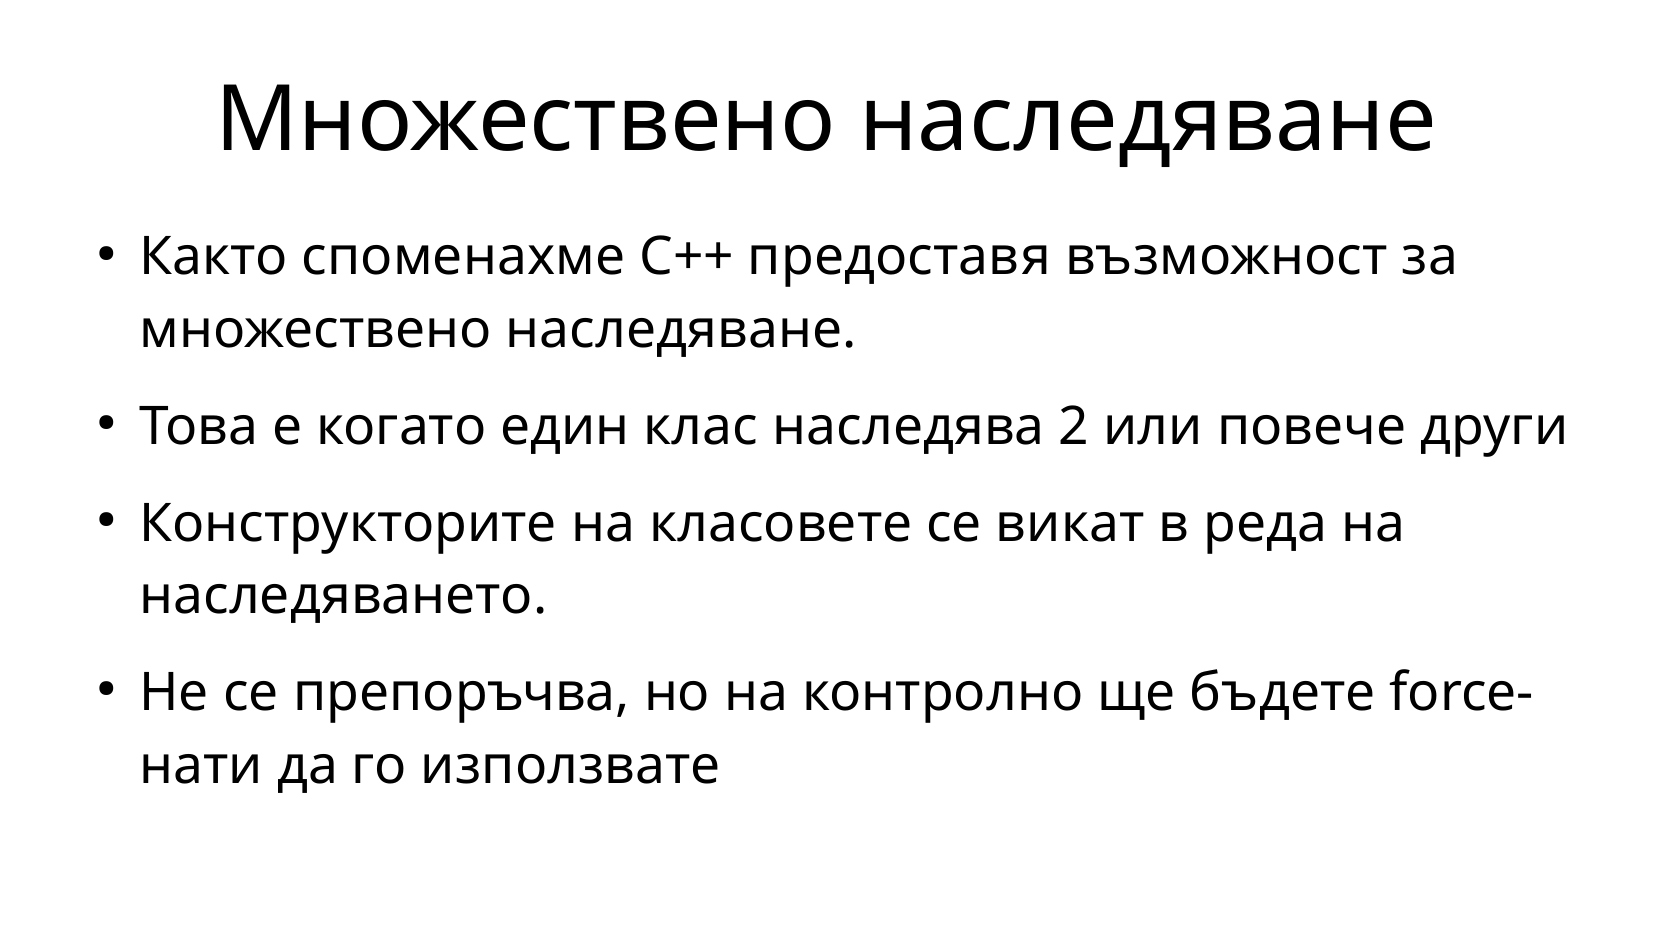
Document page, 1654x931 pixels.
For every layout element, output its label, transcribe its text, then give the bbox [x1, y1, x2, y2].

list Както споменахме C++ предоставя възможност за множествено наследяване. Това е когато един клас наследява 2 или повече други Конструкторите на класовете се викат в реда на наследяването. Не се препоръчва, но на контролно ще бъдете force-нати да го използвате [82, 217, 1571, 826]
title Множествено наследяване [82, 37, 1571, 193]
